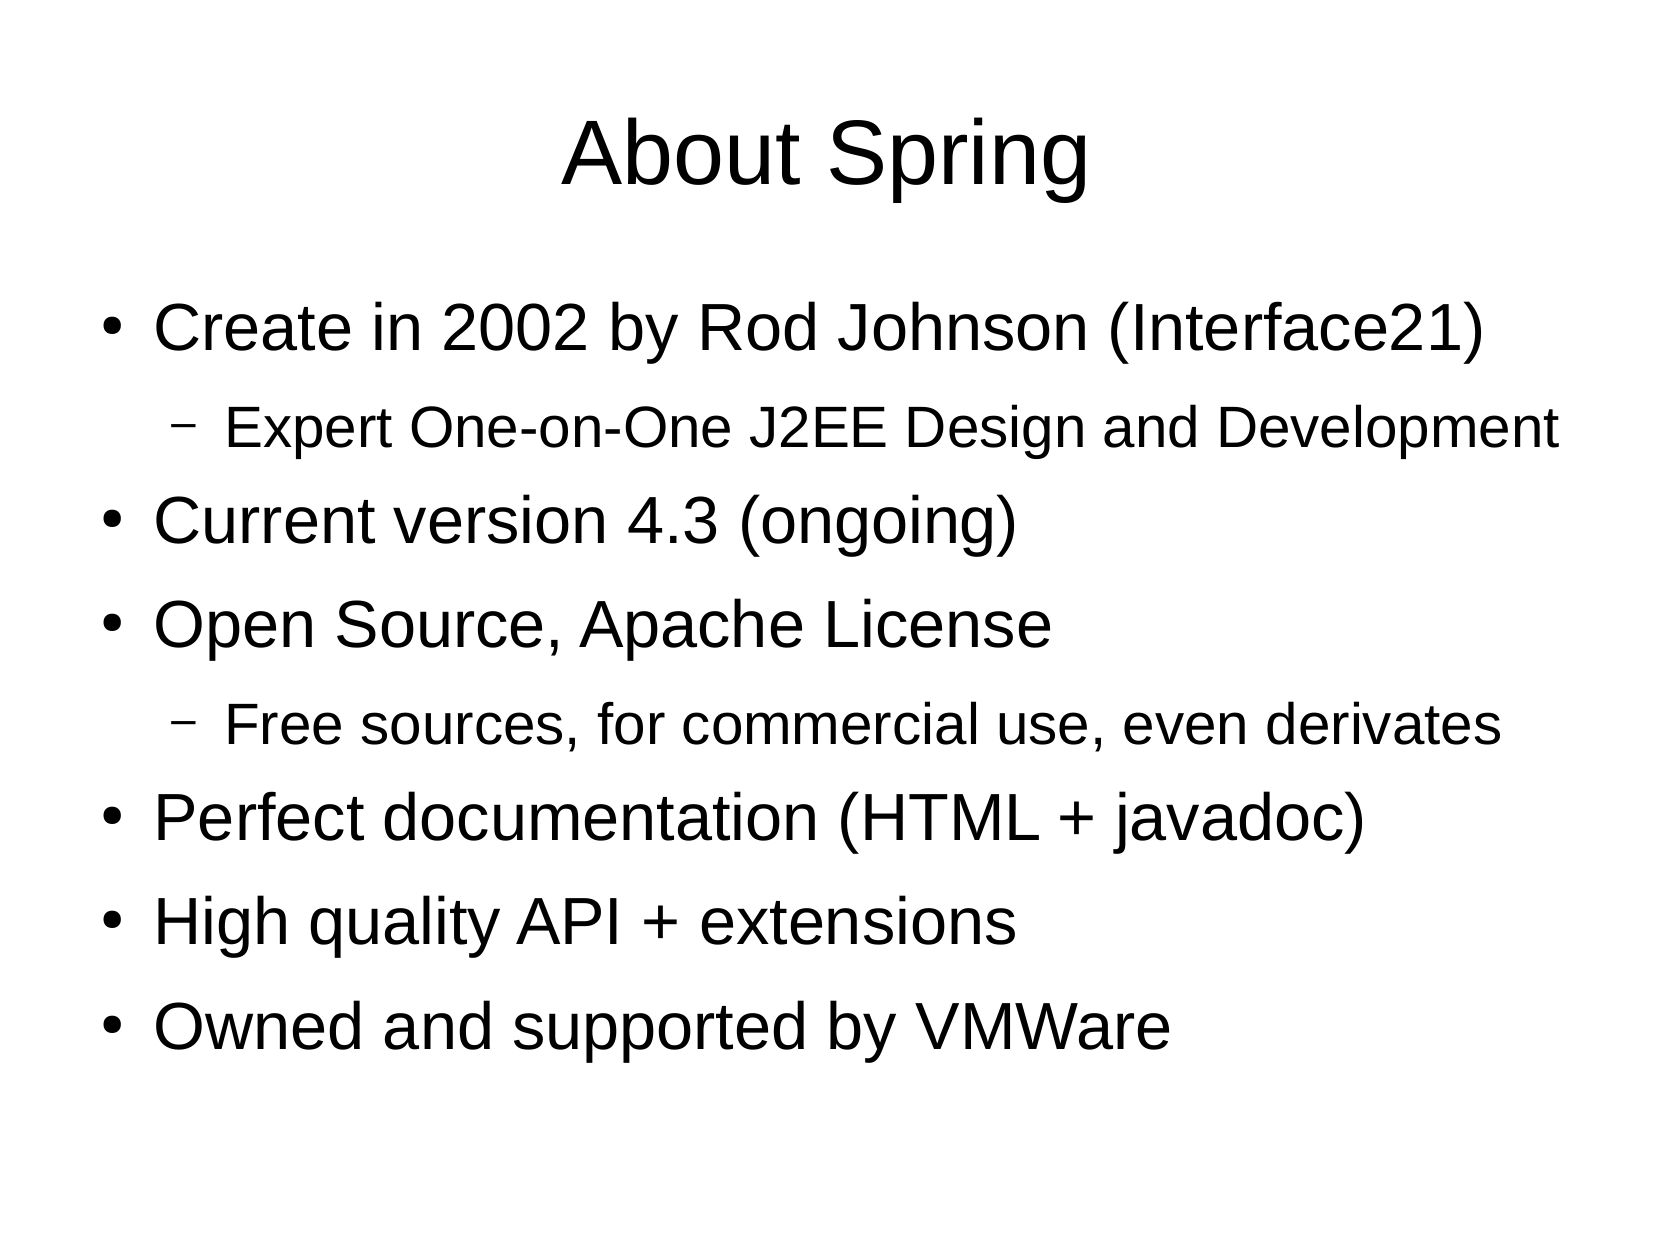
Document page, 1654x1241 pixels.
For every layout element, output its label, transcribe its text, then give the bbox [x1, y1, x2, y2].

list Create in 2002 by Rod Johnson (Interface21) Expert One-on-One J2EE Design and Development Current version 4.3 (ongoing) Open Source, Apache License Free sources, for commercial use, even derivates Perfect documentation (HTML + javadoc) High quality API + extensions Owned and supported by VMWare [82, 290, 1571, 1109]
title About Spring [82, 49, 1571, 257]
